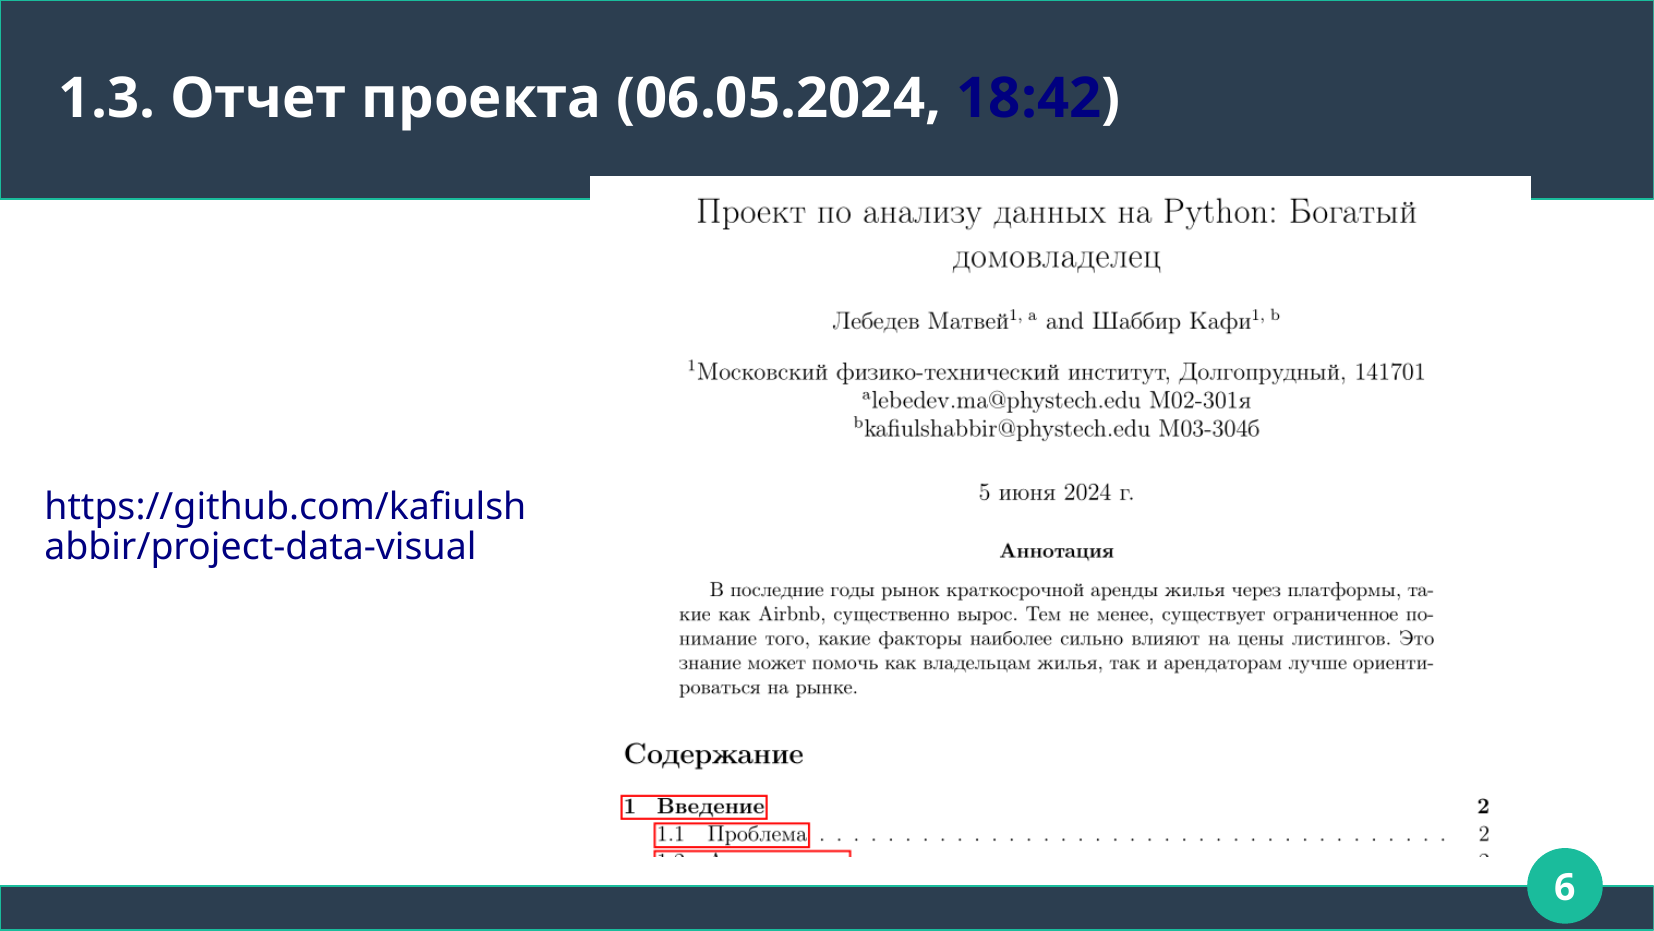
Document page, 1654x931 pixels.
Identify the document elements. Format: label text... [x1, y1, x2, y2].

picture [590, 176, 1531, 857]
text_box https://github.com/kafiulshabbir/project-data-visual [29, 383, 562, 627]
title 1.3. Отчет проекта (06.05.2024, 18:42) [59, 37, 1595, 156]
